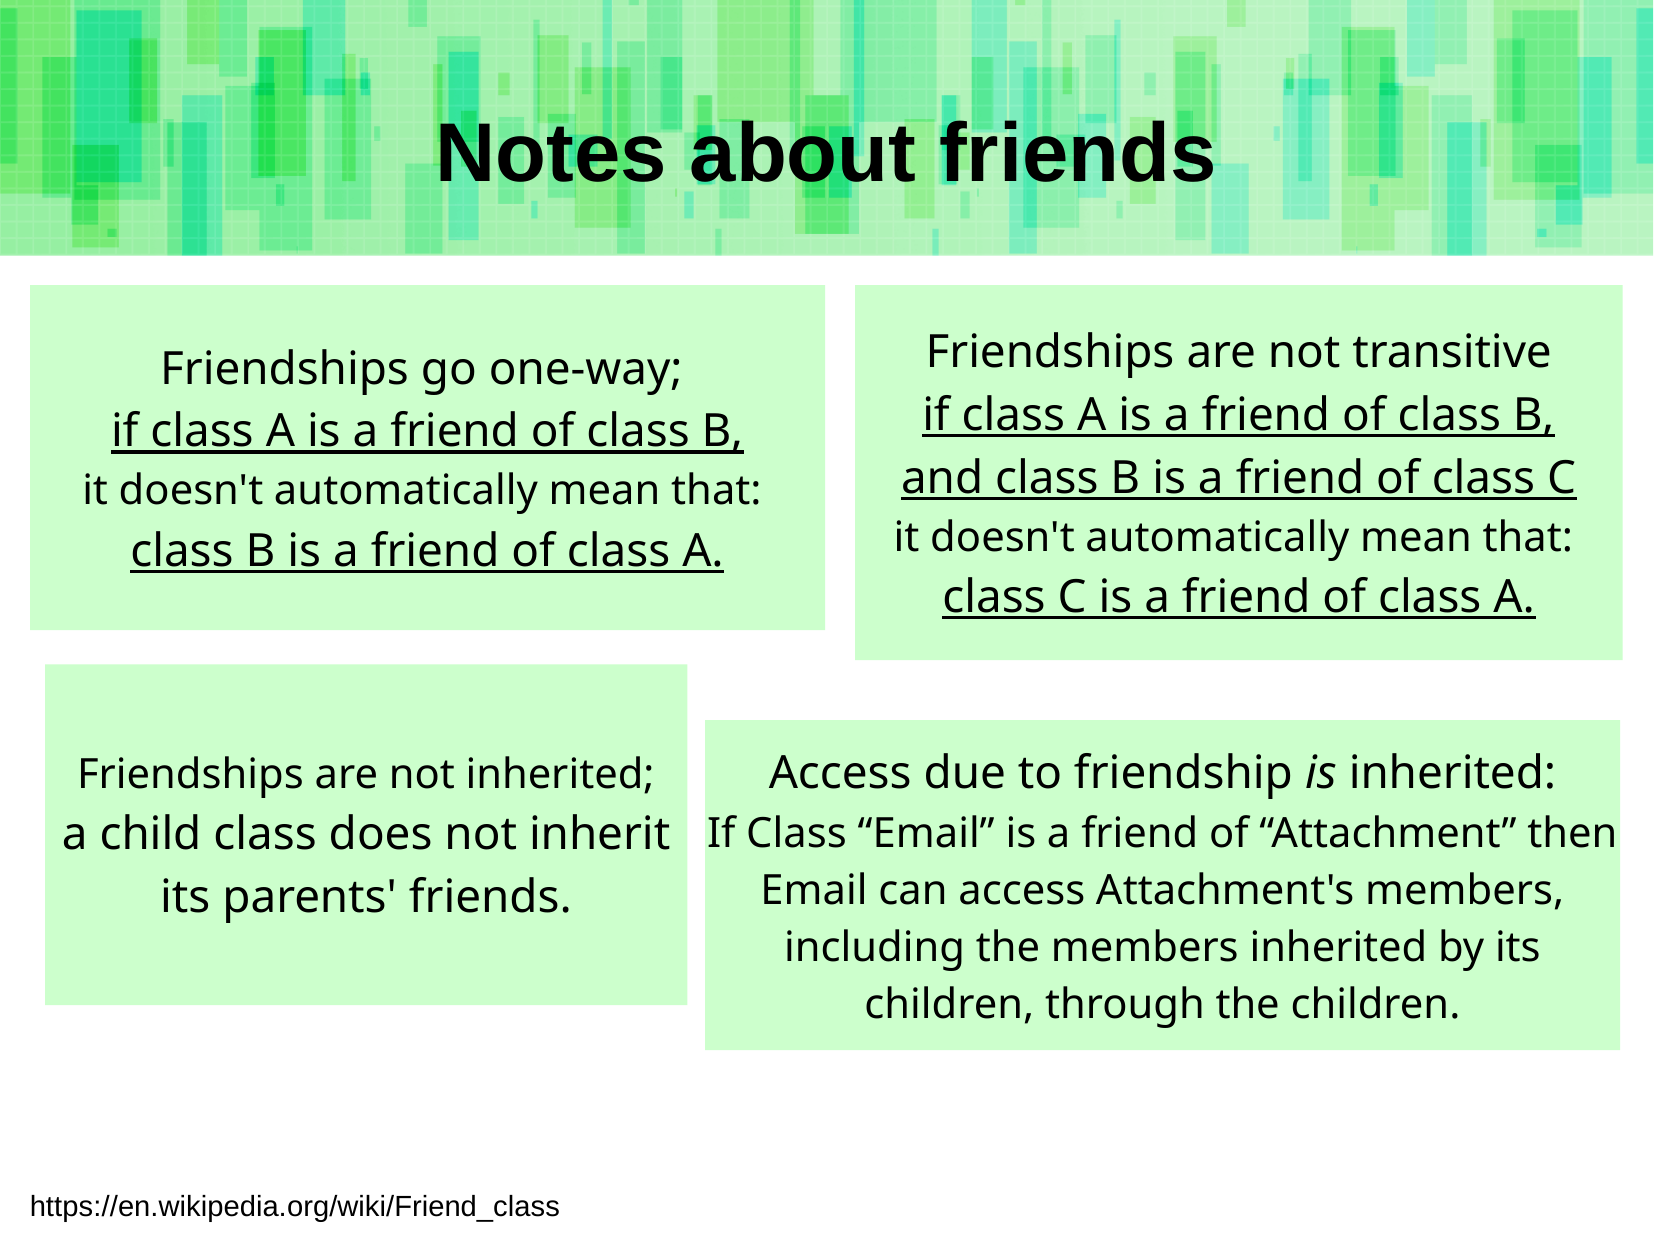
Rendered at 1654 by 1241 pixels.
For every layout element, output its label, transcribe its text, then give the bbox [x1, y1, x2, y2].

list Friendships are not transitive if class A is a friend of class B, and class B is a friend of class C it doesn't automatically mean that: class C is a friend of class A. [855, 285, 1623, 661]
title Notes about friends [82, 49, 1571, 257]
text_box https://en.wikipedia.org/wiki/Friend_class [15, 1182, 1381, 1231]
list Access due to friendship is inherited: If Class “Email” is a friend of “Attachment” then Email can access Attachment's members, including the members inherited by its children, through the children. [705, 720, 1621, 1051]
picture [0, 0, 1654, 1241]
list Friendships are not inherited; a child class does not inherit its parents' friends. [45, 664, 688, 1006]
list Friendships go one-way; if class A is a friend of class B, it doesn't automatically mean that: class B is a friend of class A. [30, 285, 826, 631]
